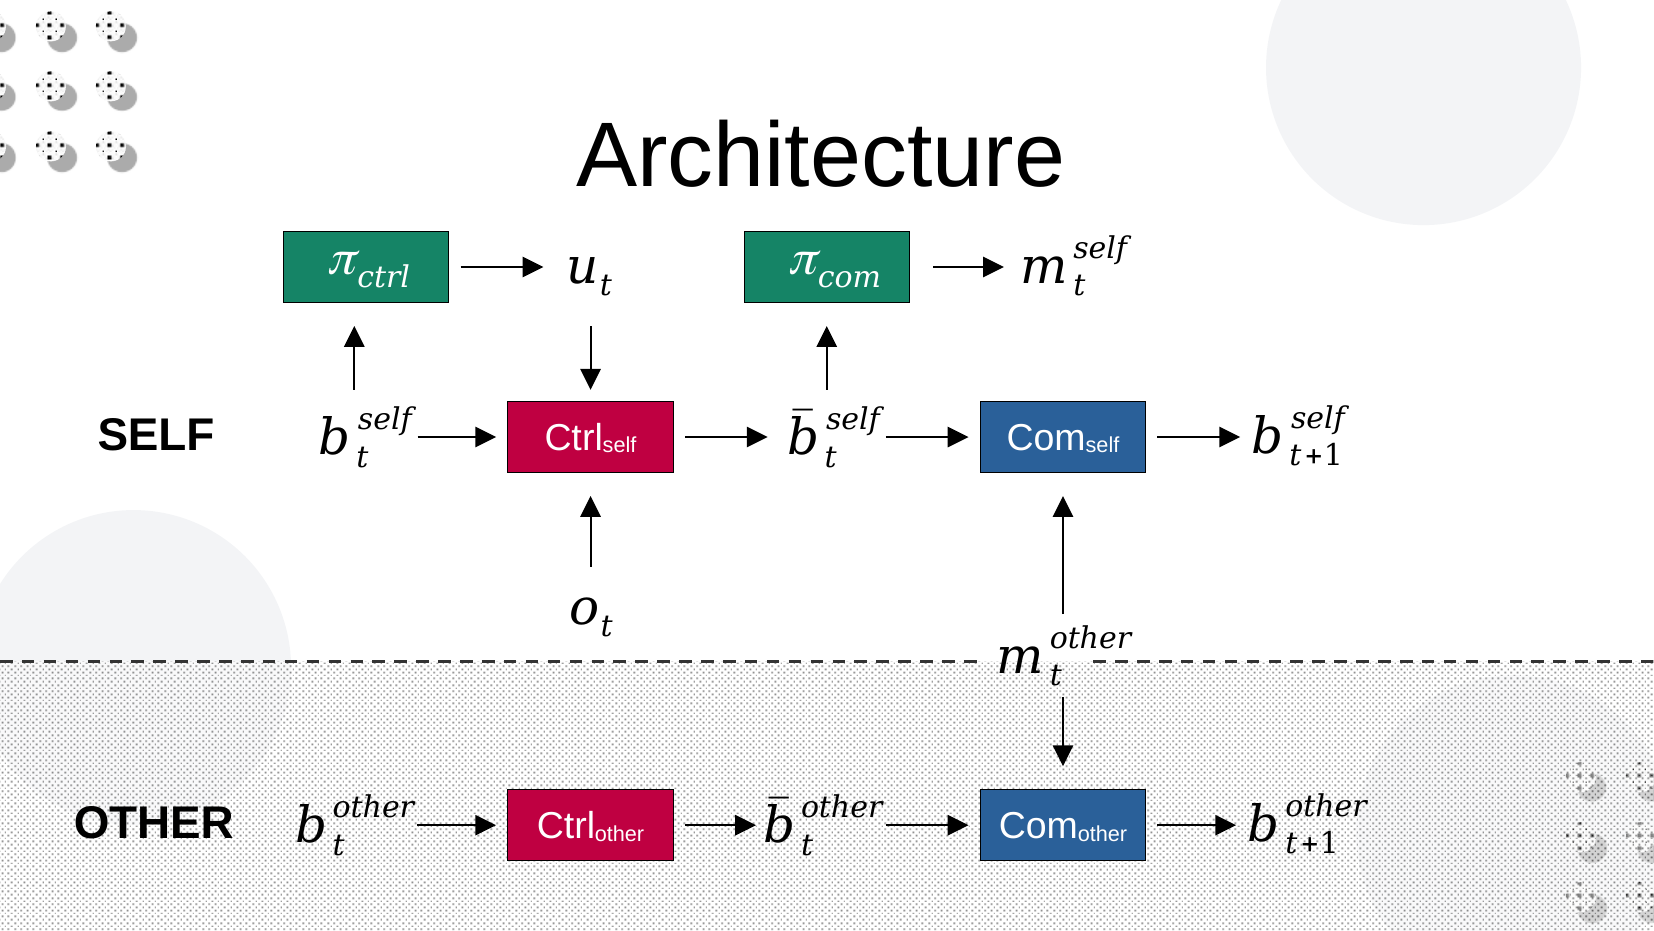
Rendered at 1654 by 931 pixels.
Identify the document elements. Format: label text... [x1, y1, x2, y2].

text_box Comself [980, 401, 1146, 473]
chart [318, 401, 418, 475]
picture [0, 134, 7, 159]
text_box SELF [82, 401, 230, 463]
title Architecture [76, 76, 1565, 233]
chart [996, 620, 1134, 693]
chart [569, 577, 615, 644]
text_box [0, 661, 1654, 931]
chart [566, 236, 613, 303]
text_box Ctrlother [507, 789, 674, 861]
picture [100, 71, 122, 76]
chart [763, 789, 886, 863]
text_box [283, 231, 449, 303]
chart [295, 789, 418, 863]
text_box Comother [980, 789, 1146, 861]
chart [787, 401, 886, 475]
picture [35, 131, 67, 162]
picture [0, 14, 6, 39]
picture [35, 11, 66, 42]
text_box Ctrlself [507, 401, 674, 473]
chart [1020, 229, 1134, 303]
picture [95, 11, 126, 42]
text_box OTHER [59, 789, 248, 851]
text_box [744, 231, 910, 303]
chart [326, 248, 410, 294]
chart [1251, 399, 1351, 473]
picture [0, 74, 6, 99]
chart [1247, 788, 1371, 861]
chart [786, 248, 881, 294]
picture [35, 71, 66, 102]
